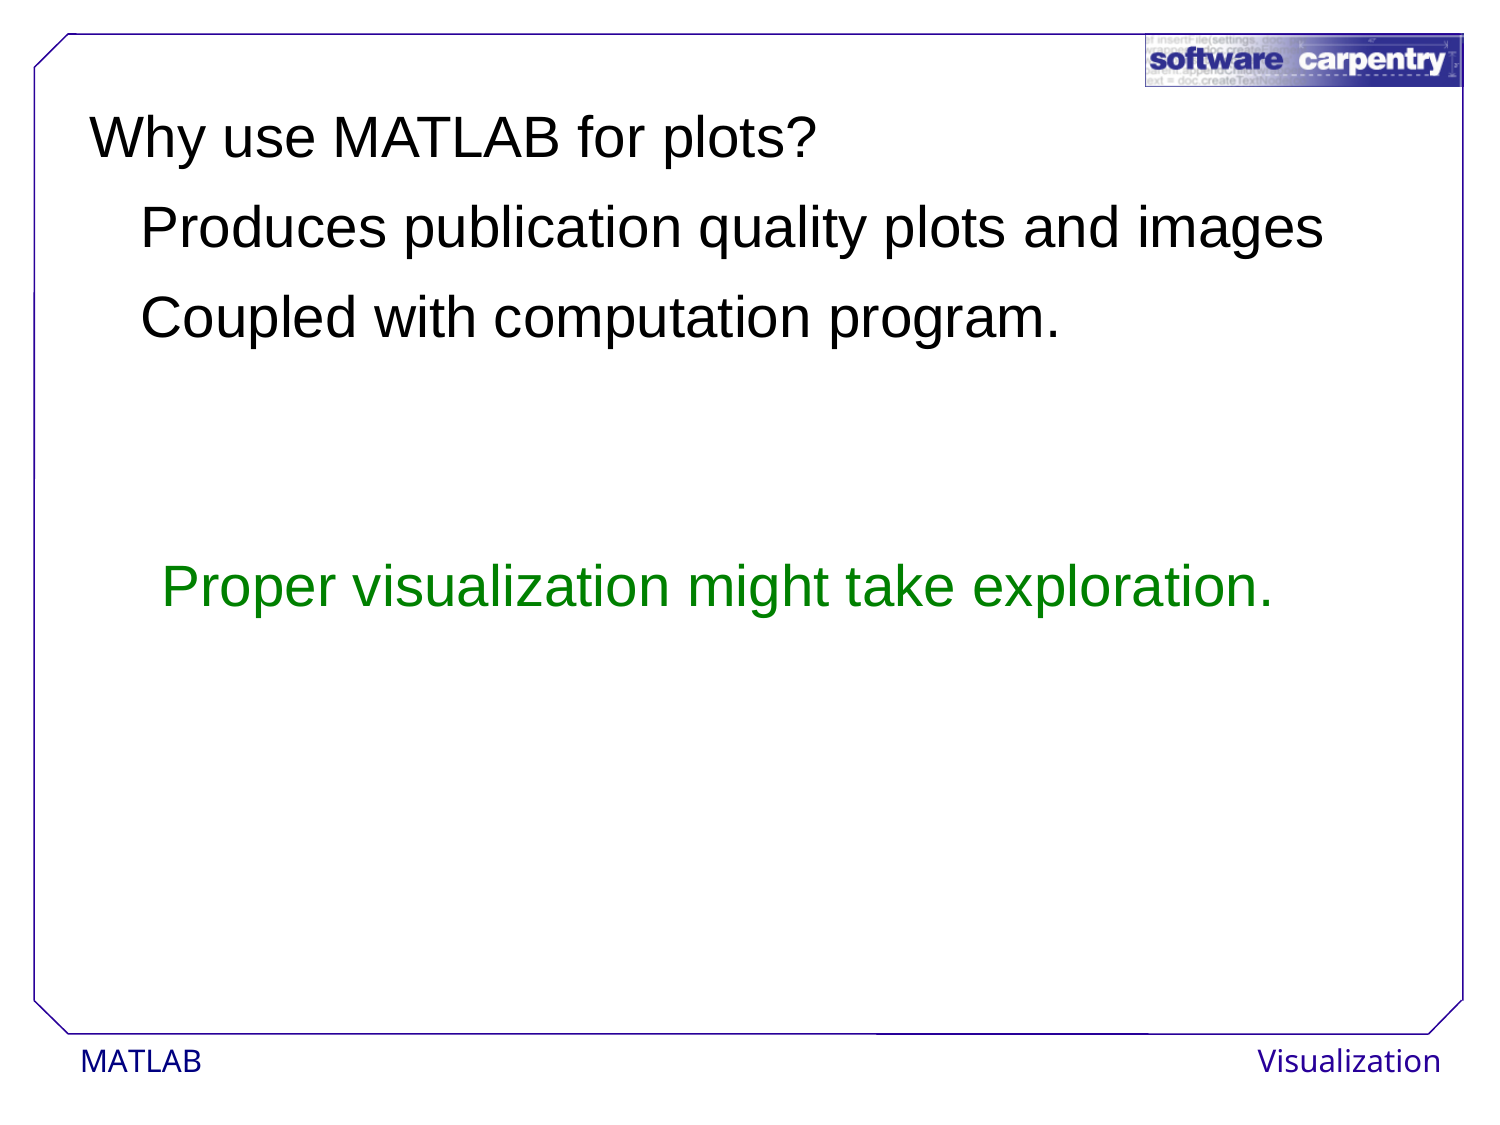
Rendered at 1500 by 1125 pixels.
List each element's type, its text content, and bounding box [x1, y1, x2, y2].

list Why use MATLAB for plots? Produces publication quality plots and images Coupled with computation program. Proper visualization might take exploration. [75, 99, 1363, 1013]
picture [1145, 33, 1464, 87]
